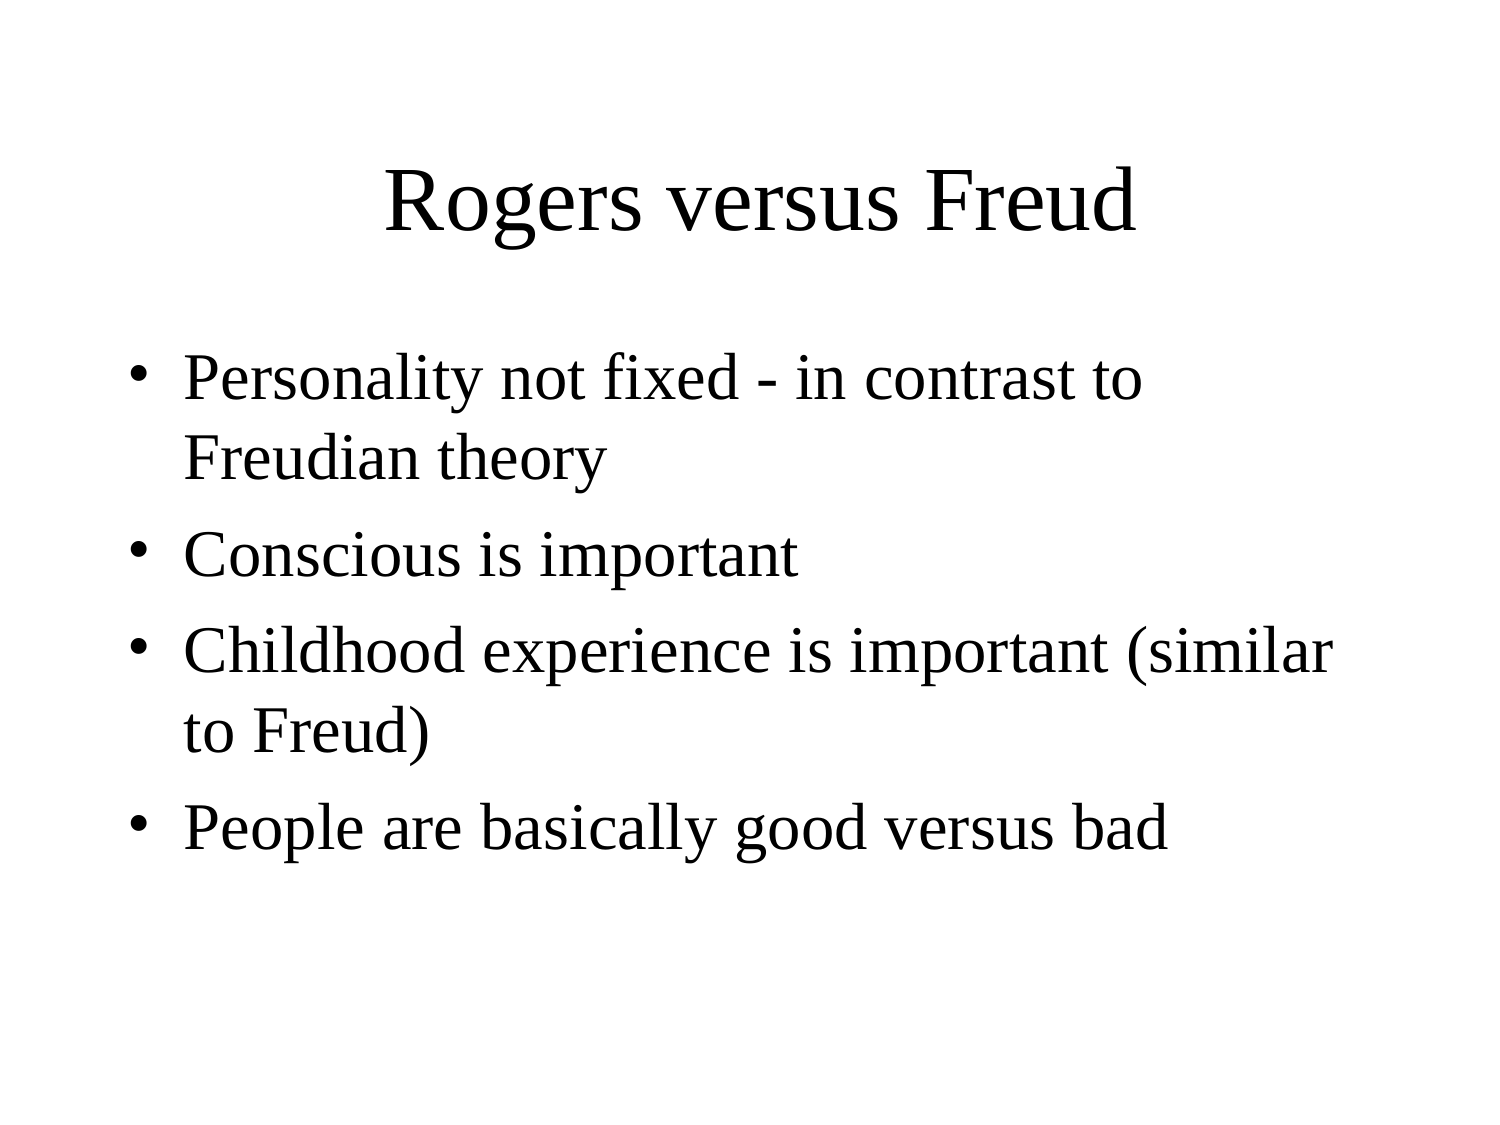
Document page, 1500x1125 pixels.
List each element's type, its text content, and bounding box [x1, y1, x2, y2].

title Rogers versus Freud [112, 99, 1388, 288]
list Personality not fixed - in contrast to Freudian theory Conscious is important Childhood experience is important (similar to Freud) People are basically good versus bad [112, 324, 1388, 1000]
